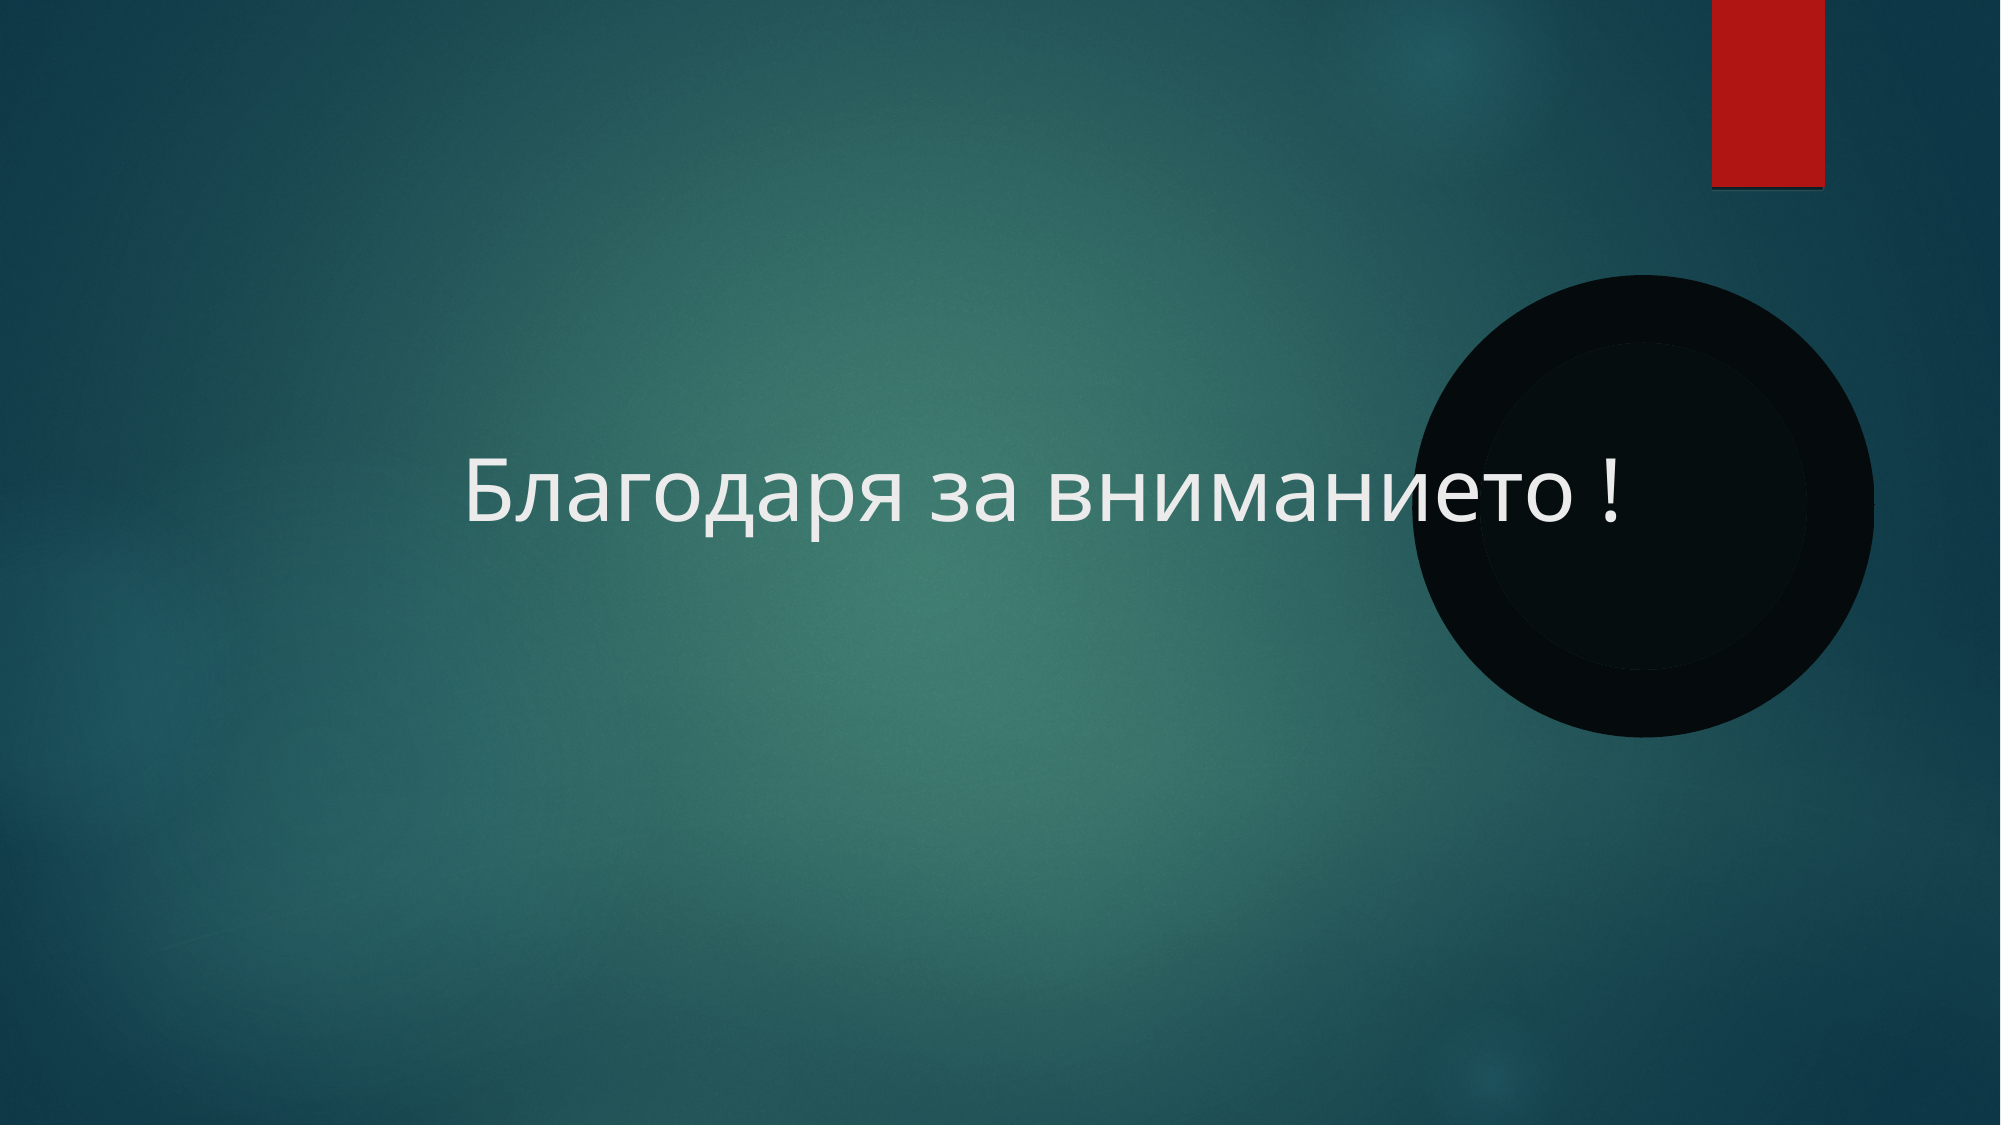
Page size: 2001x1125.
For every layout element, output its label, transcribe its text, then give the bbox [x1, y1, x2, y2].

title Благодаря за вниманието ! [179, 426, 1905, 644]
